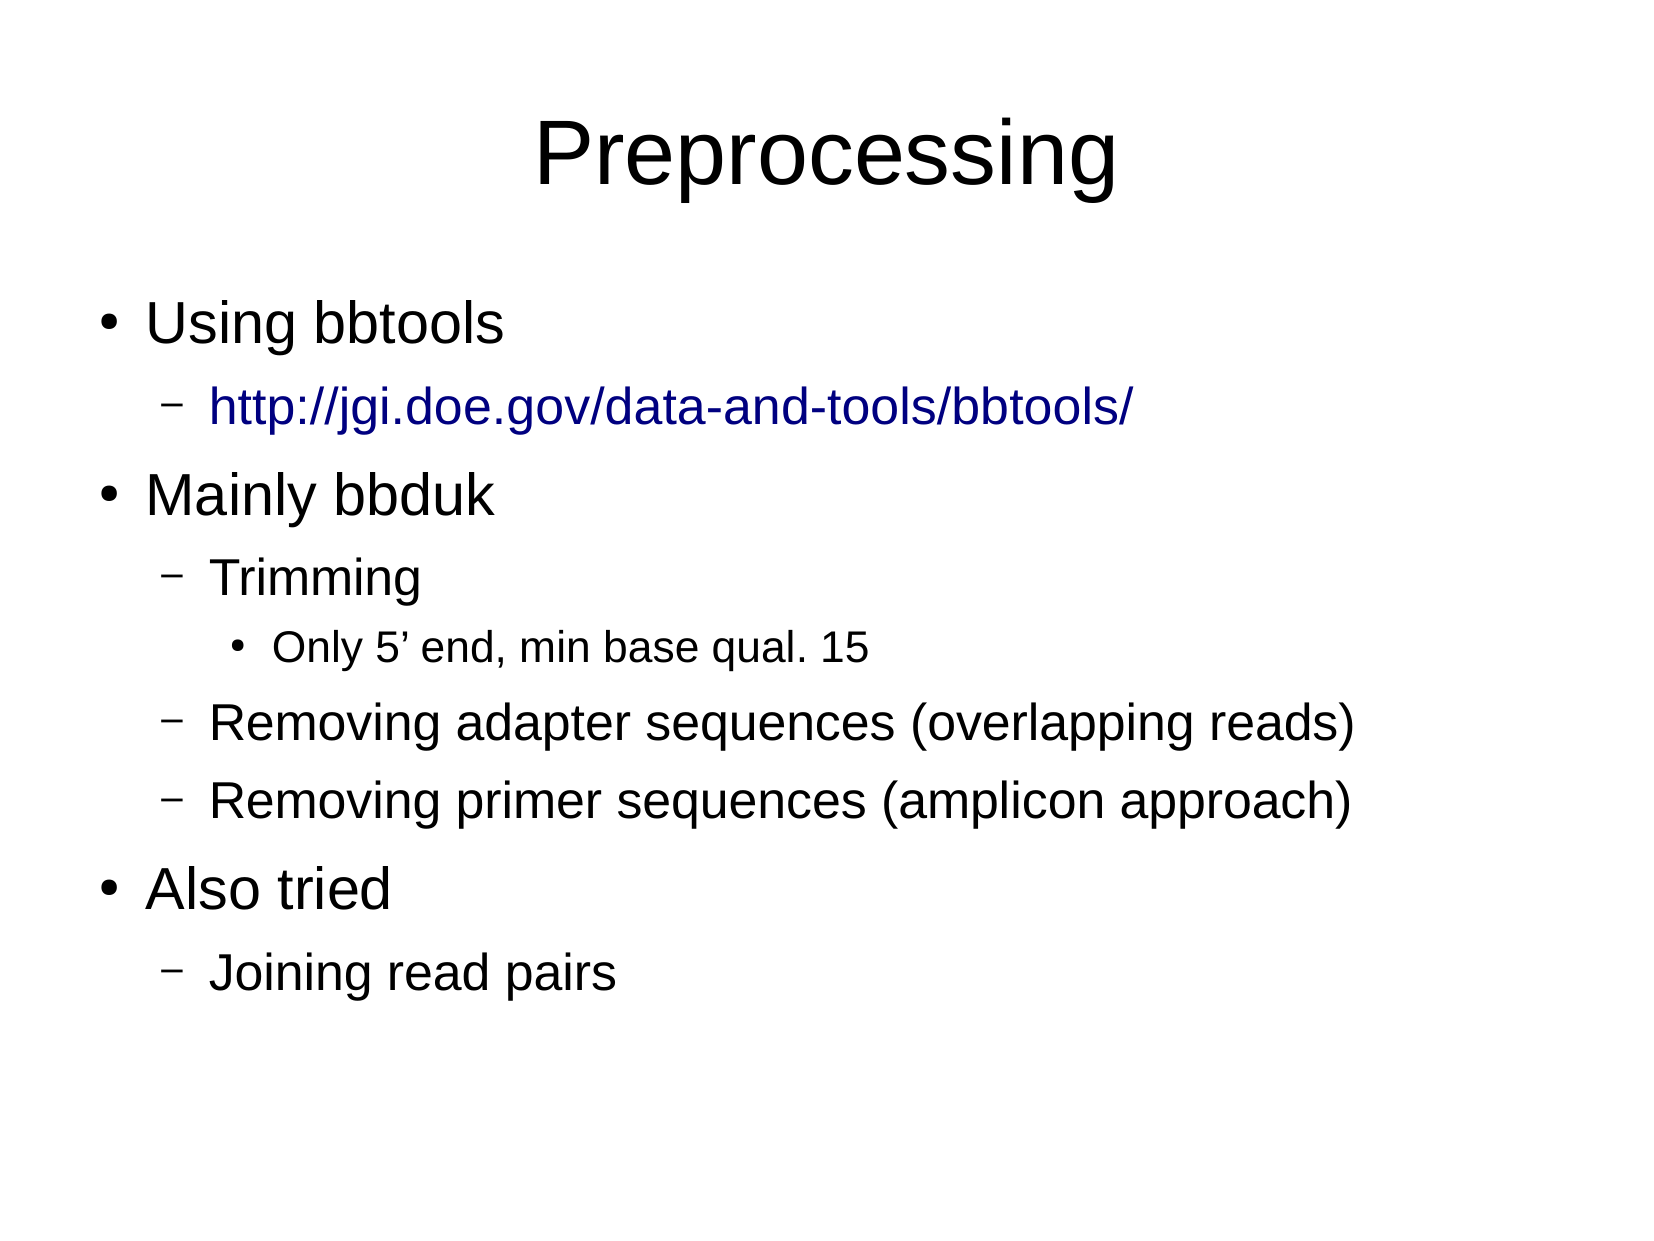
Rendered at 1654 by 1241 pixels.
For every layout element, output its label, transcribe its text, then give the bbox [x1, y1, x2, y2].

list Using bbtools http://jgi.doe.gov/data-and-tools/bbtools/ Mainly bbduk Trimming Only 5’ end, min base qual. 15 Removing adapter sequences (overlapping reads) Removing primer sequences (amplicon approach) Also tried Joining read pairs [82, 290, 1571, 1010]
title Preprocessing [82, 49, 1571, 257]
